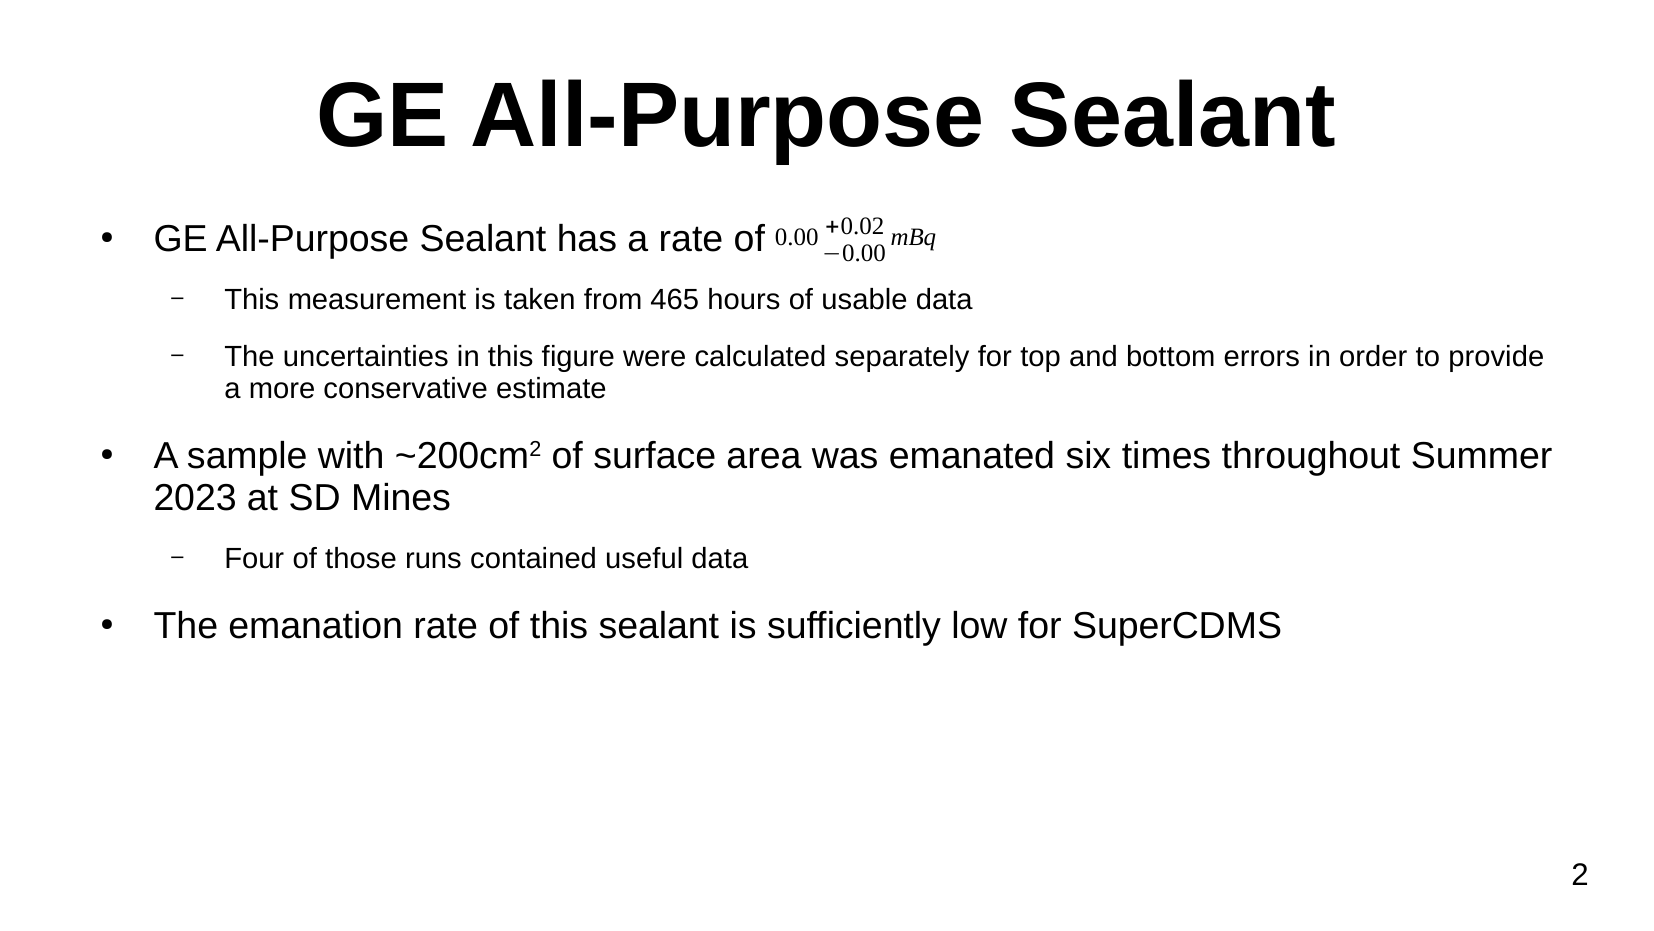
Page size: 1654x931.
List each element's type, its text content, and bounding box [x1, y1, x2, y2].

list GE All-Purpose Sealant has a rate of This measurement is taken from 465 hours of usable data The uncertainties in this figure were calculated separately for top and bottom errors in order to provide a more conservative estimate A sample with ~200cm2 of surface area was emanated six times throughout Summer 2023 at SD Mines Four of those runs contained useful data The emanation rate of this sealant is sufficiently low for SuperCDMS [82, 217, 1571, 758]
chart [774, 217, 938, 269]
title GE All-Purpose Sealant [82, 37, 1571, 193]
